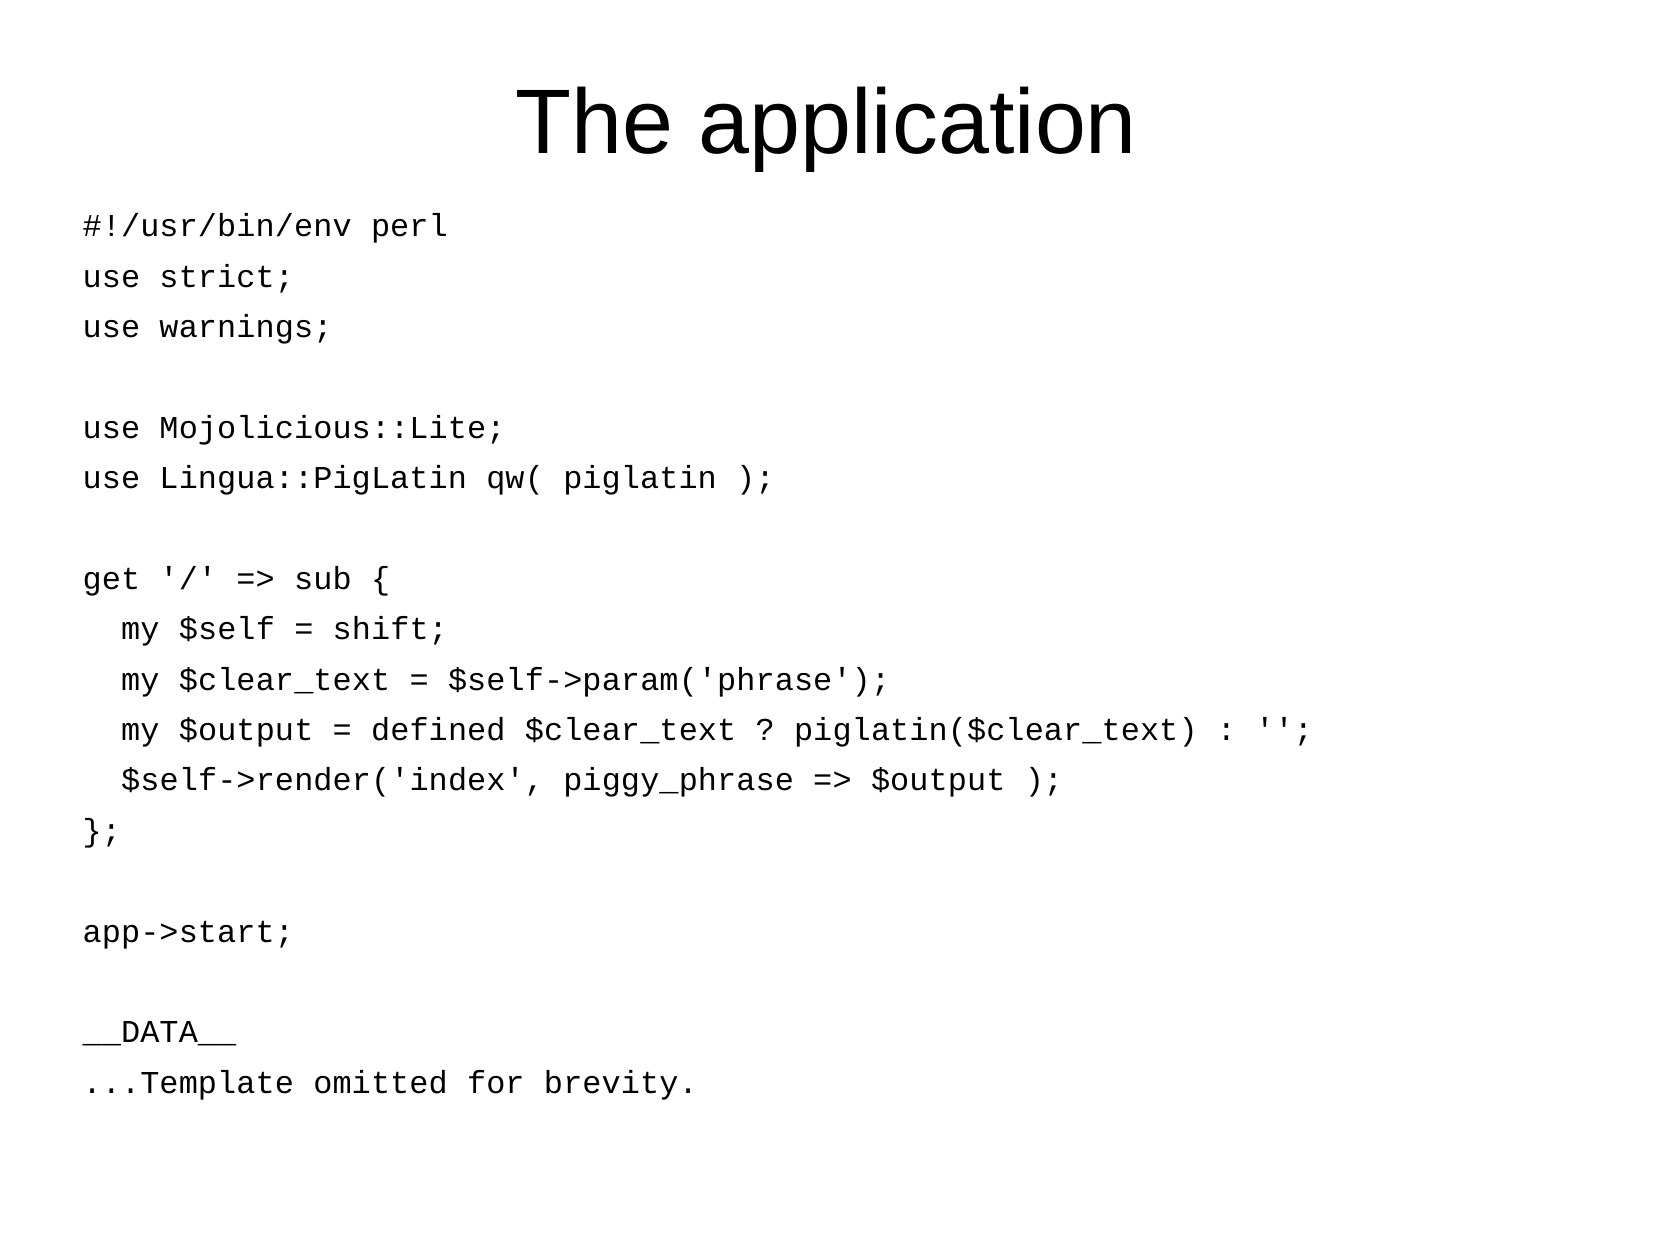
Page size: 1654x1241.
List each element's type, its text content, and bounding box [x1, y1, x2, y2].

title The application [82, 49, 1571, 196]
list #!/usr/bin/env perl use strict; use warnings; use Mojolicious::Lite; use Lingua::PigLatin qw( piglatin ); get '/' => sub { my $self = shift; my $clear_text = $self->param('phrase'); my $output = defined $clear_text ? piglatin($clear_text) : ''; $self->render('index', piggy_phrase => $output ); }; app->start; __DATA__ ...Template omitted for brevity. [82, 210, 1571, 1109]
